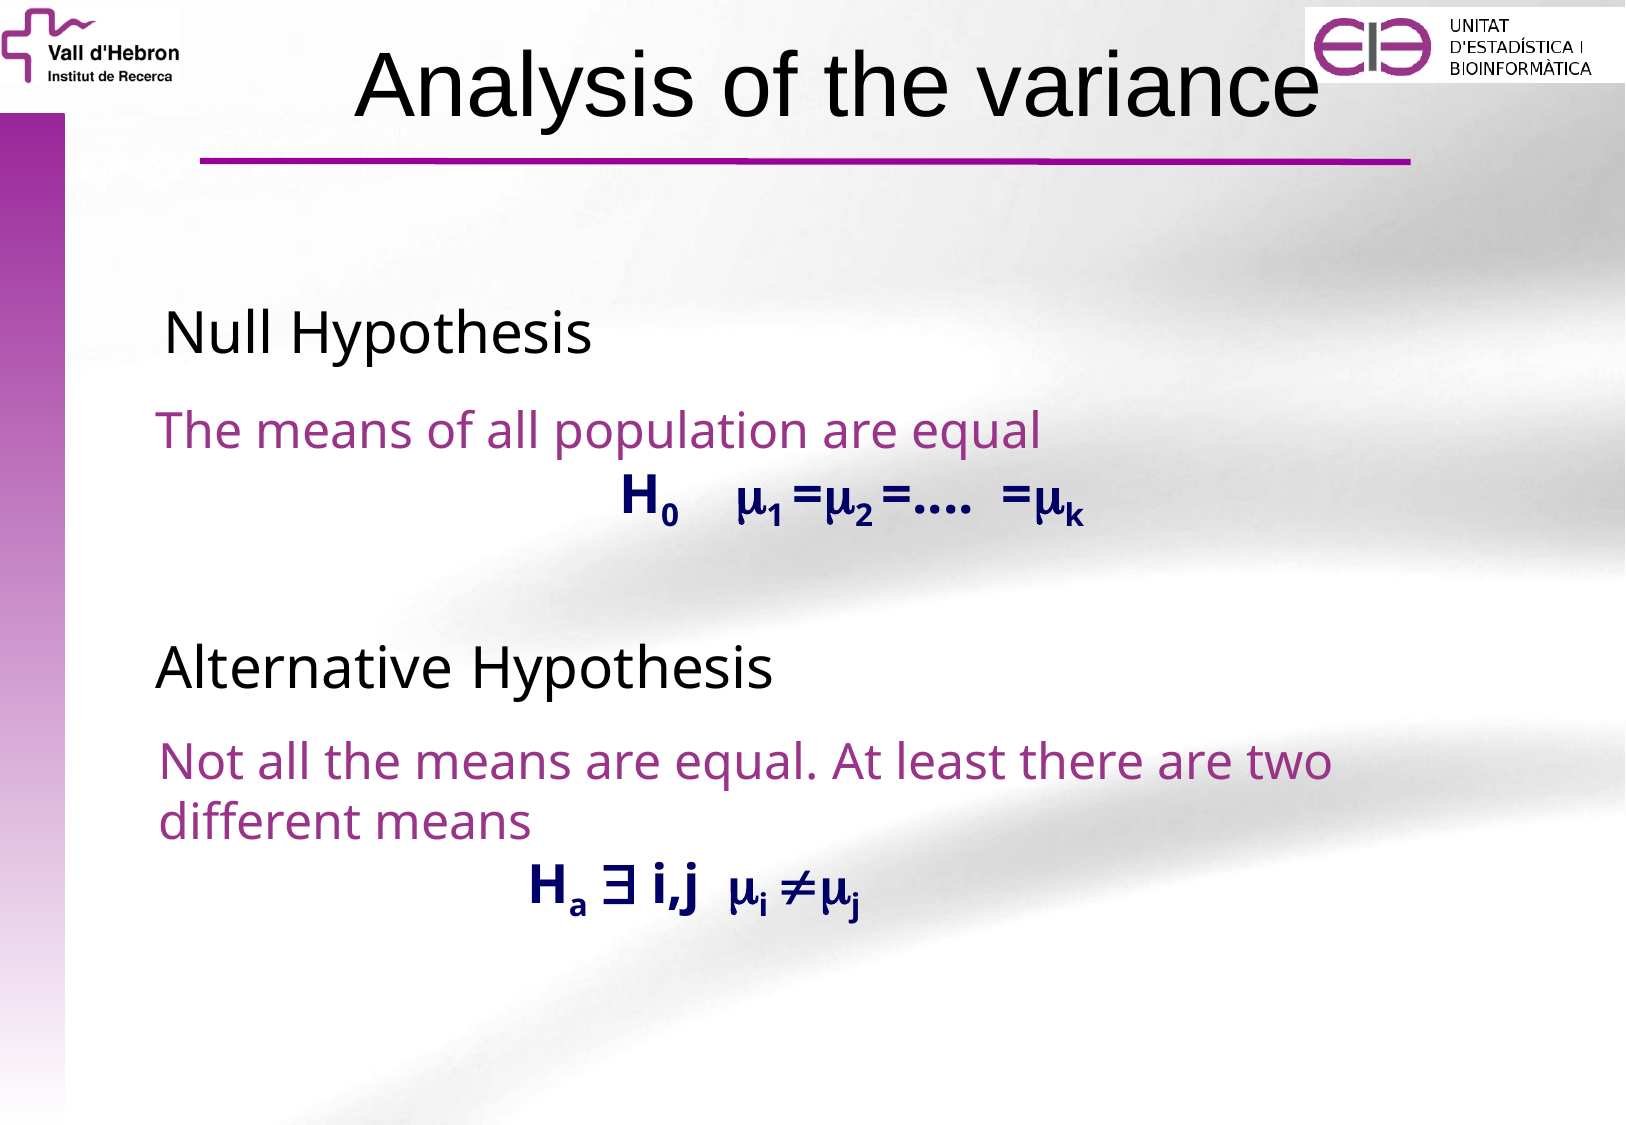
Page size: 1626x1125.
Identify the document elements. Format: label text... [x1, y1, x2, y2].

text_box Alternative Hypothesis [140, 614, 878, 710]
list Null Hypothesis [148, 541, 1531, 663]
text_box The means of all population are equal H0 m1 =m2 =.... =mk [140, 391, 1563, 541]
text_box Not all the means are equal. At least there are two different means Ha $ i,j mi ¹mj [81, 721, 1531, 931]
list Null Hypothesis [148, 287, 1531, 391]
title Analysis of the variance [148, 17, 1531, 153]
picture [0, 0, 1625, 1125]
